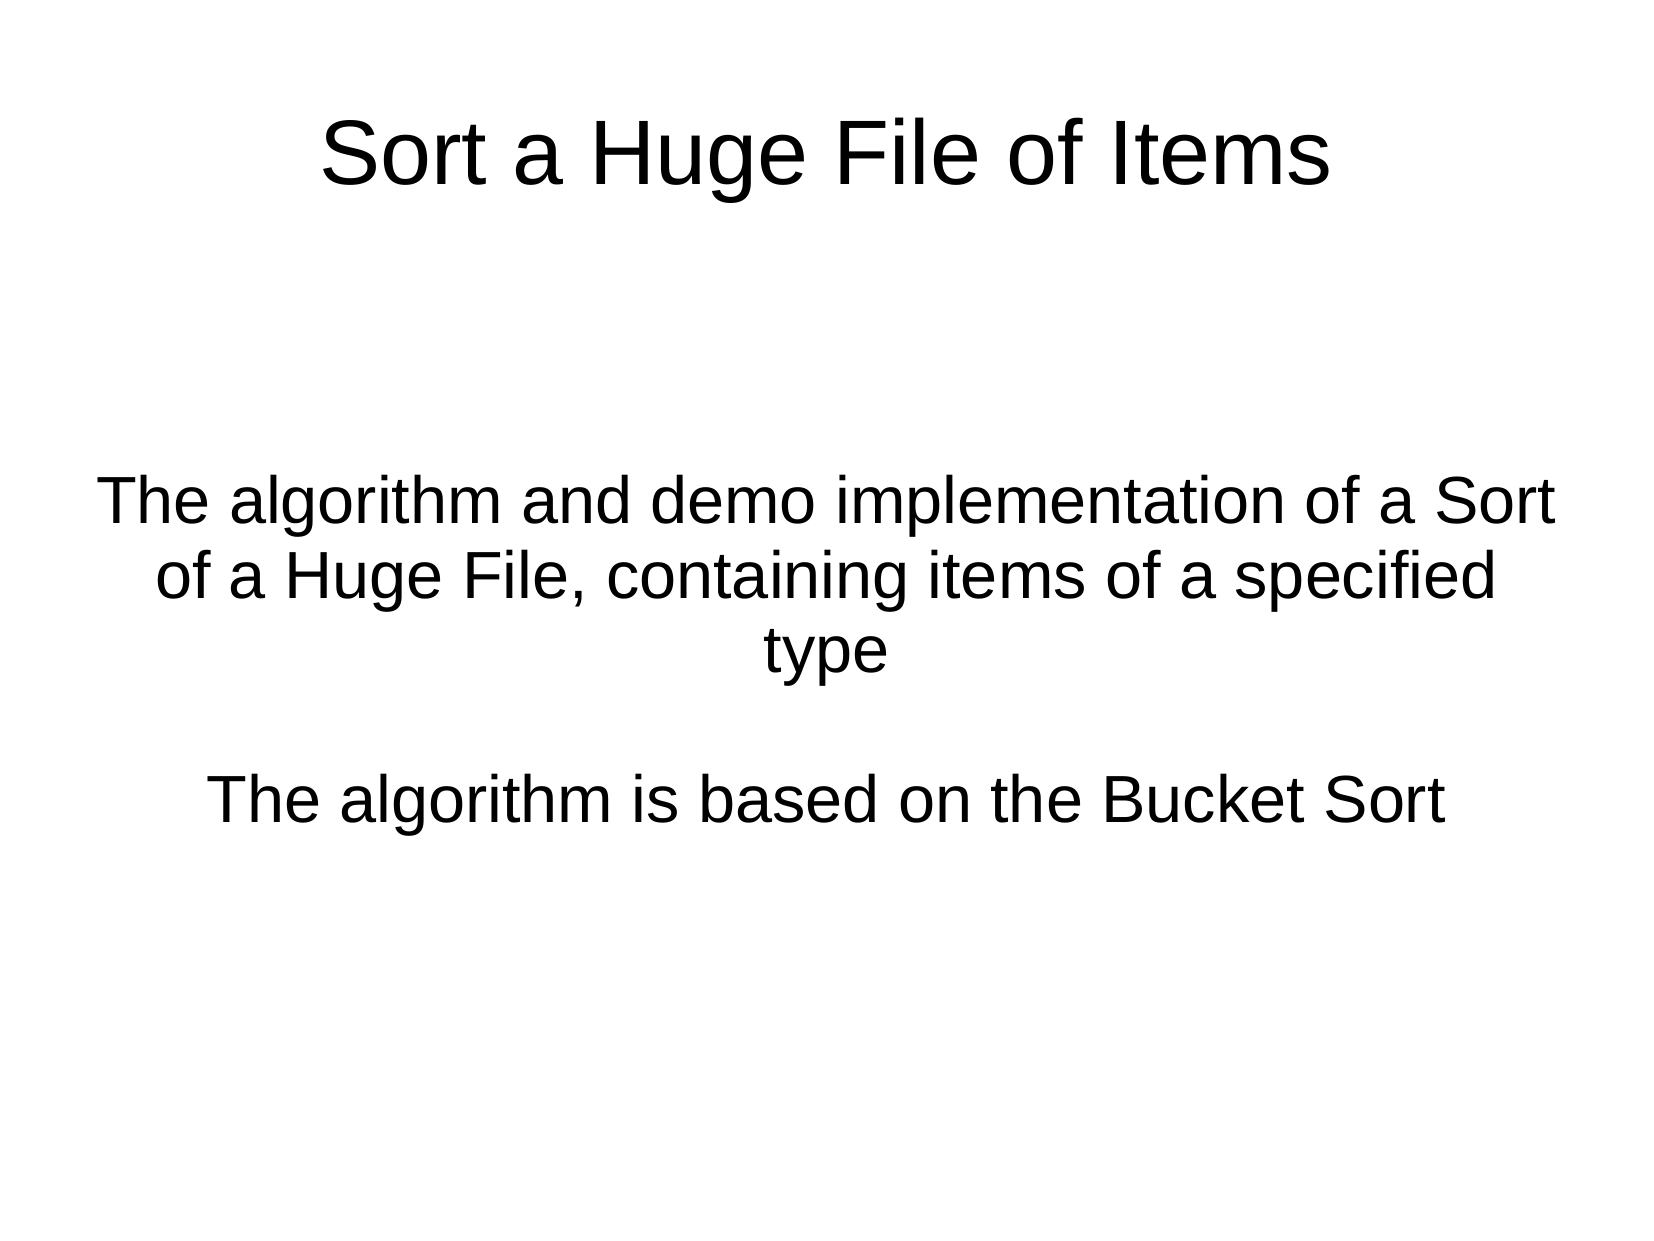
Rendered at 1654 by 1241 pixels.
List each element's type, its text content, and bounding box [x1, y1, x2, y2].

subtitle The algorithm and demo implementation of a Sort of a Huge File, containing items of a specified type The algorithm is based on the Bucket Sort [82, 290, 1571, 1010]
title Sort a Huge File of Items [82, 49, 1571, 257]
